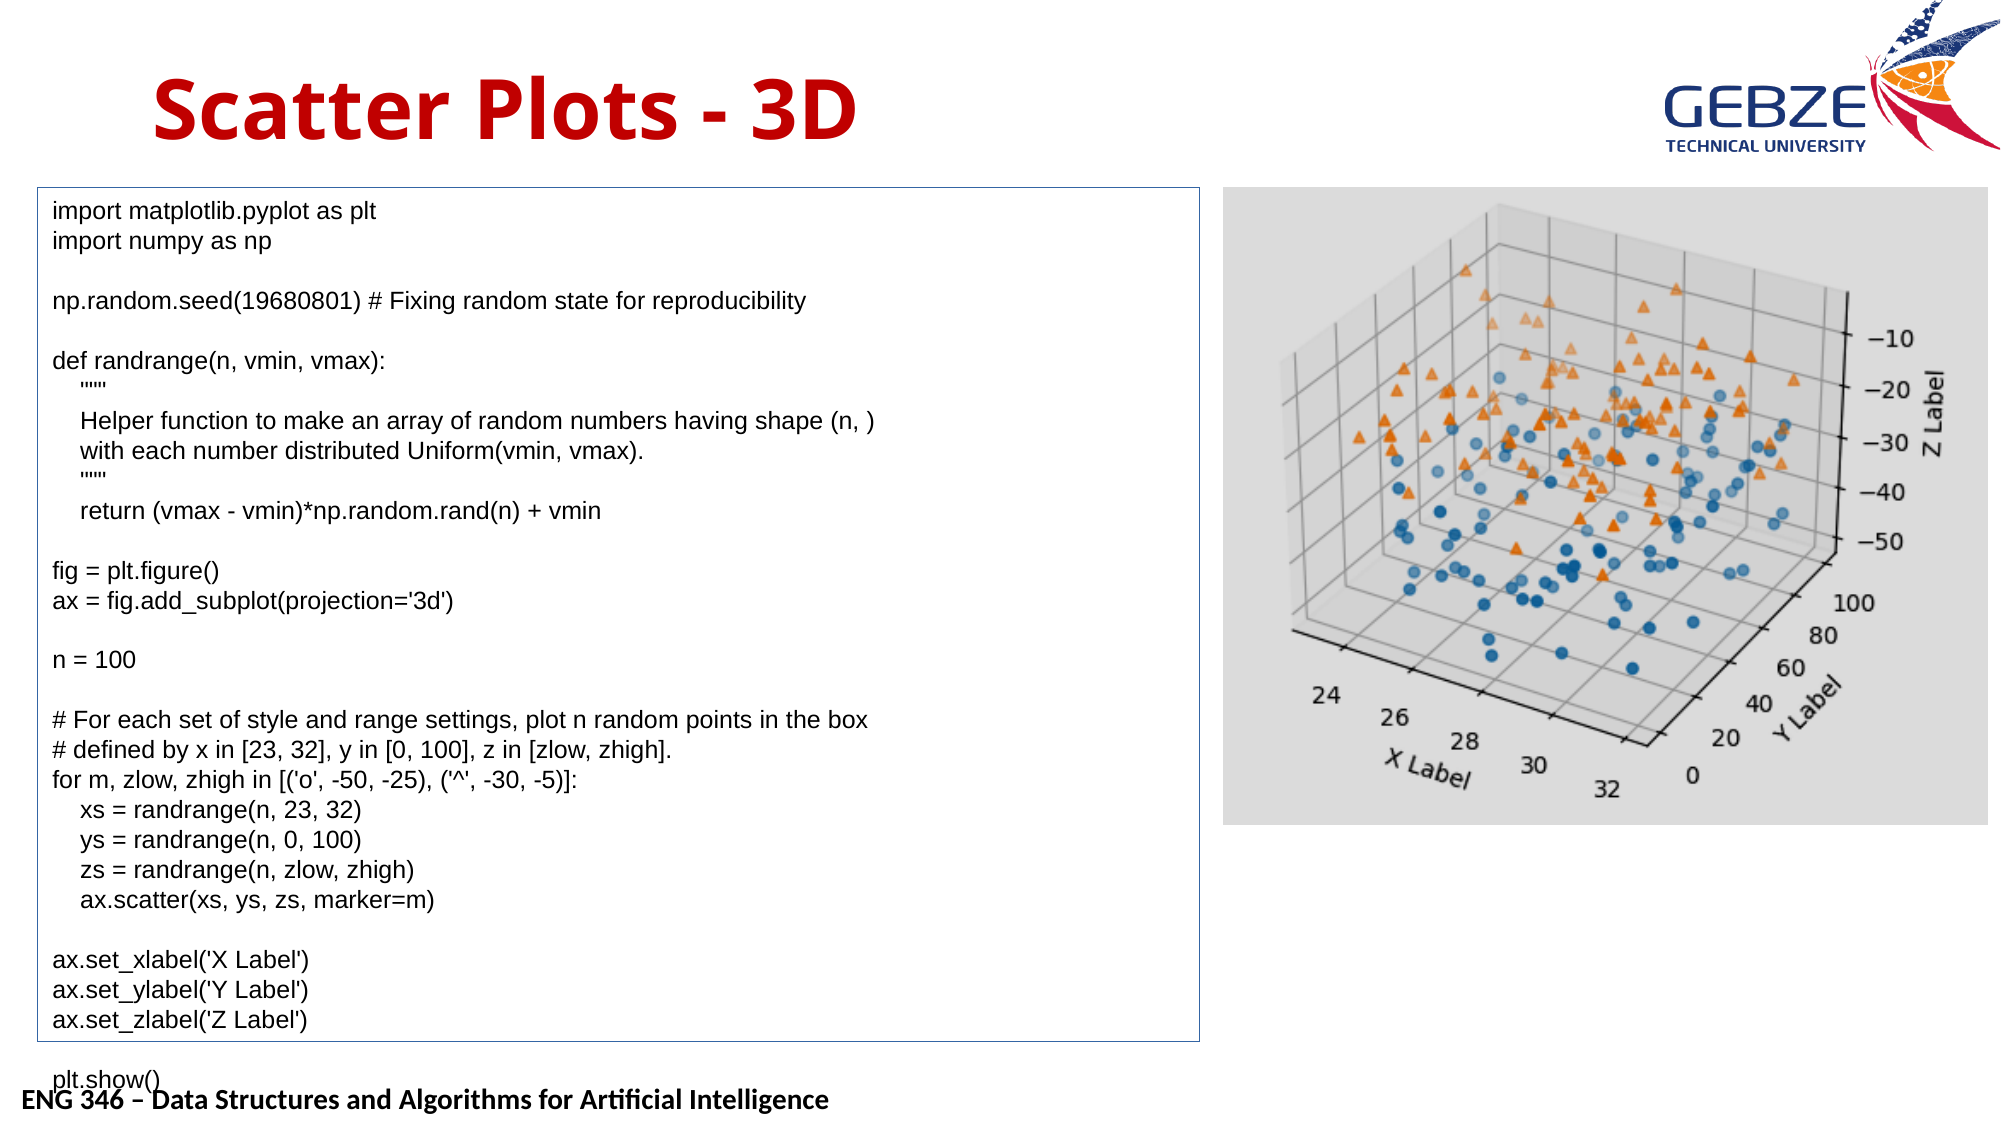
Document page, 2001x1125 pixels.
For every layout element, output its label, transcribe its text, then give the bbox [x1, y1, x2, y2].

picture [1665, 0, 2001, 152]
title Scatter Plots - 3D [137, 59, 1863, 166]
text_box import matplotlib.pyplot as plt import numpy as np np.random.seed(19680801) # Fixing random state for reproducibility def randrange(n, vmin, vmax): """ Helper function to make an array of random numbers having shape (n, ) with each number distributed Uniform(vmin, vmax). """ return (vmax - vmin)*np.random.rand(n) + vmin fig = plt.figure() ax = fig.add_subplot(projection='3d') n = 100 # For each set of style and range settings, plot n random points in the box # defined by x in [23, 32], y in [0, 100], z in [zlow, zhigh]. for m, zlow, zhigh in [('o', -50, -25), ('^', -30, -5)]: xs = randrange(n, 23, 32) ys = randrange(n, 0, 100) zs = randrange(n, zlow, zhigh) ax.scatter(xs, ys, zs, marker=m) ax.set_xlabel('X Label') ax.set_ylabel('Y Label') ax.set_zlabel('Z Label') plt.show() [37, 187, 1200, 1042]
picture [1223, 187, 1988, 825]
